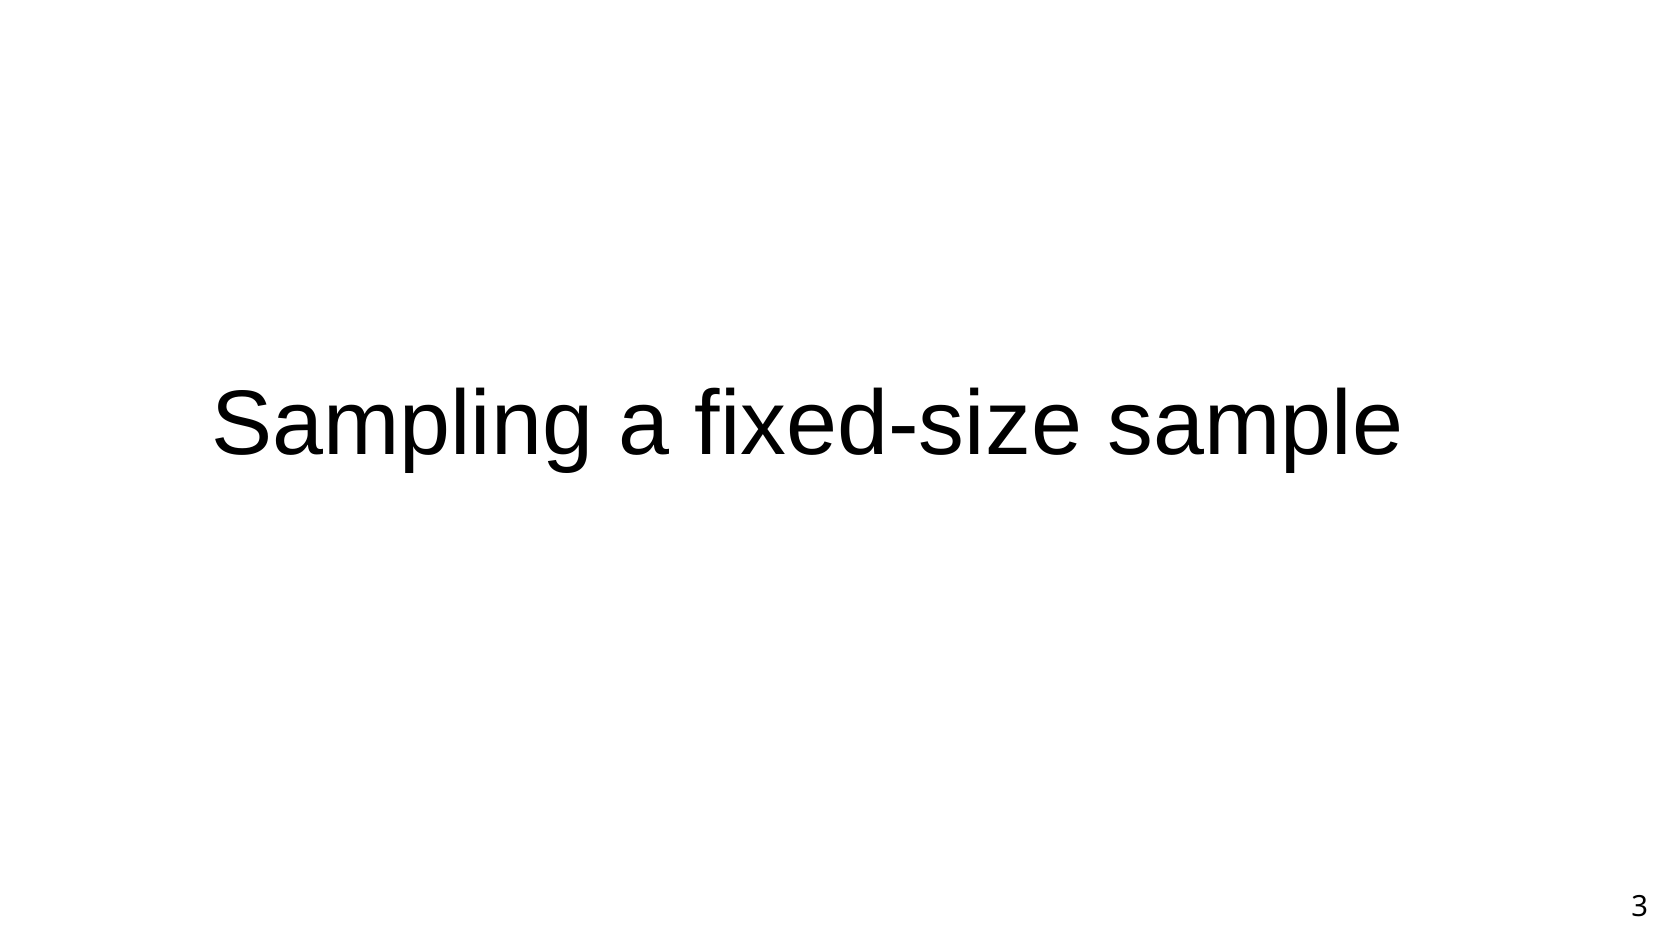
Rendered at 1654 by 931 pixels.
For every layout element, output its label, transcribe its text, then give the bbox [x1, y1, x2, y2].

title Sampling a fixed-size sample [64, 345, 1553, 501]
